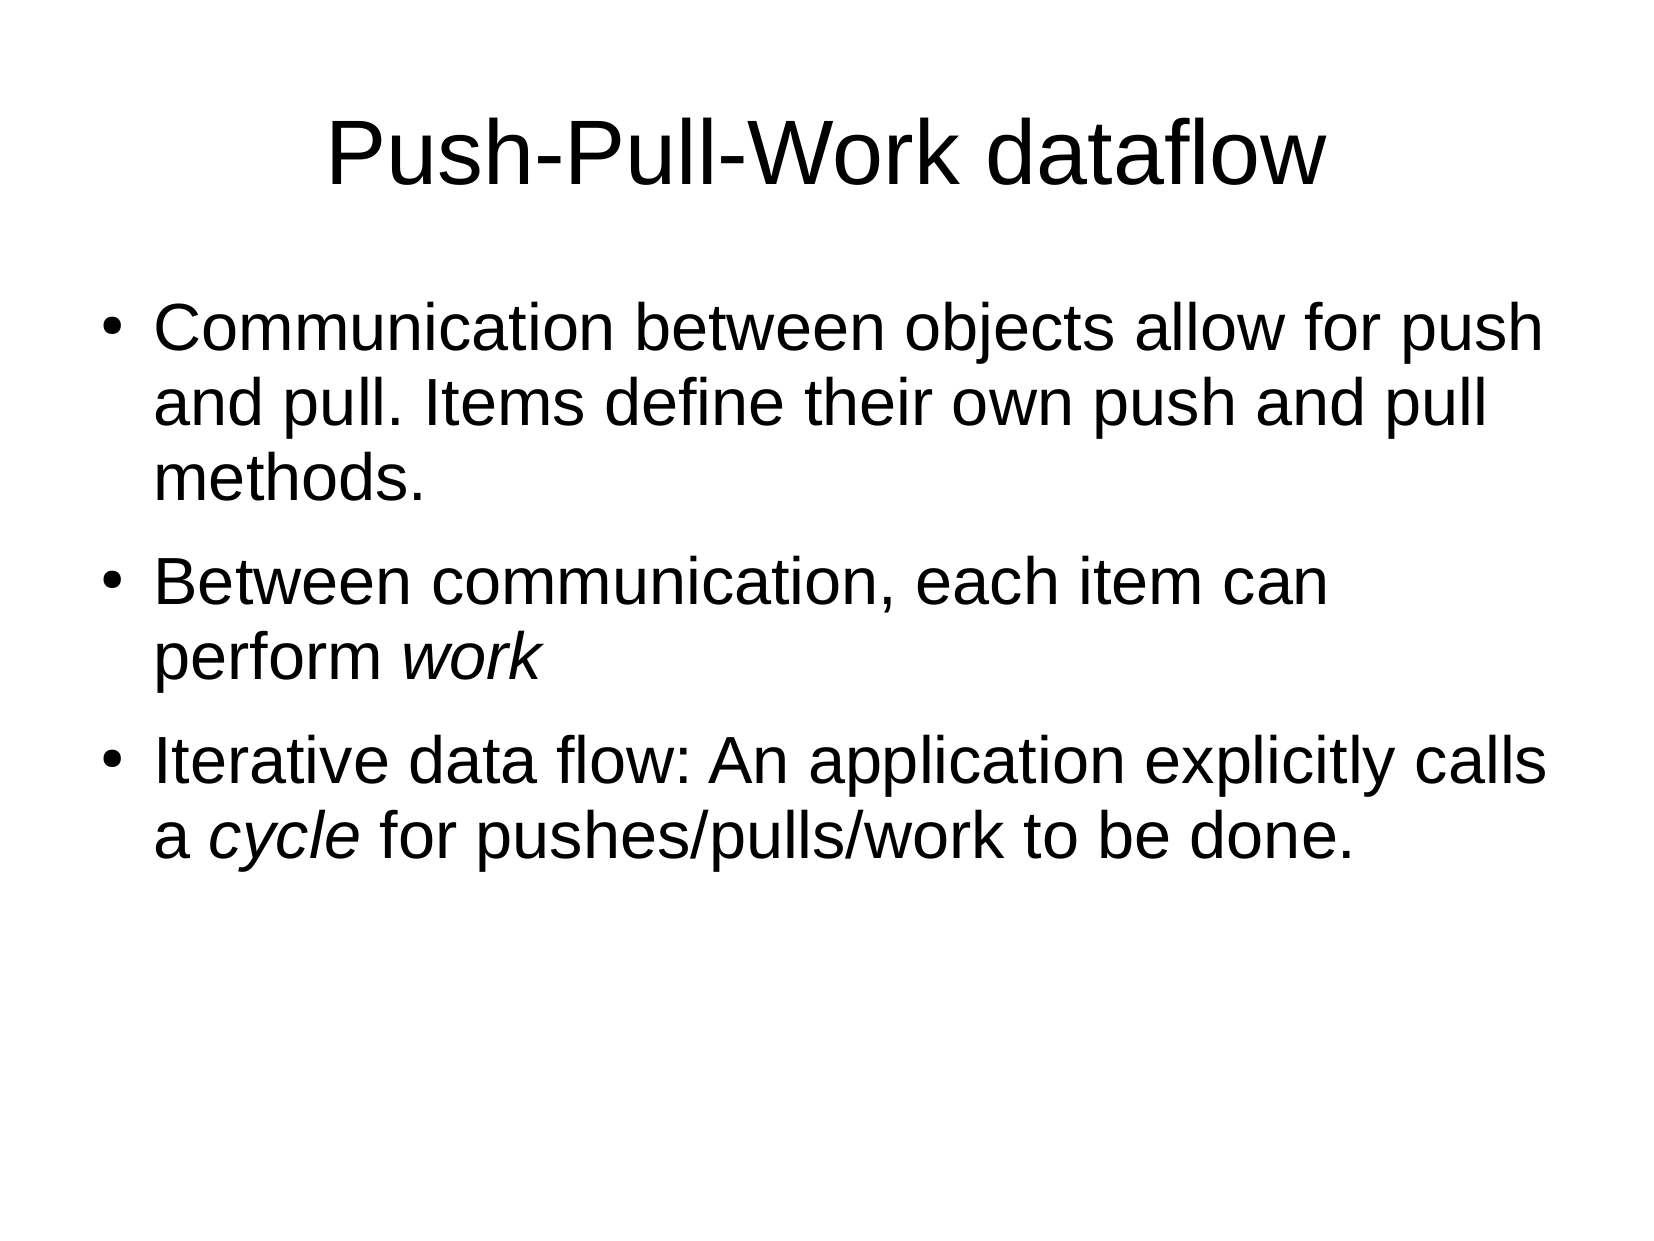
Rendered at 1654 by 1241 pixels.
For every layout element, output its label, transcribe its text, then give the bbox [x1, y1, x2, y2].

list Communication between objects allow for push and pull. Items define their own push and pull methods. Between communication, each item can perform work Iterative data flow: An application explicitly calls a cycle for pushes/pulls/work to be done. [82, 290, 1571, 1010]
title Push-Pull-Work dataflow [82, 49, 1571, 257]
